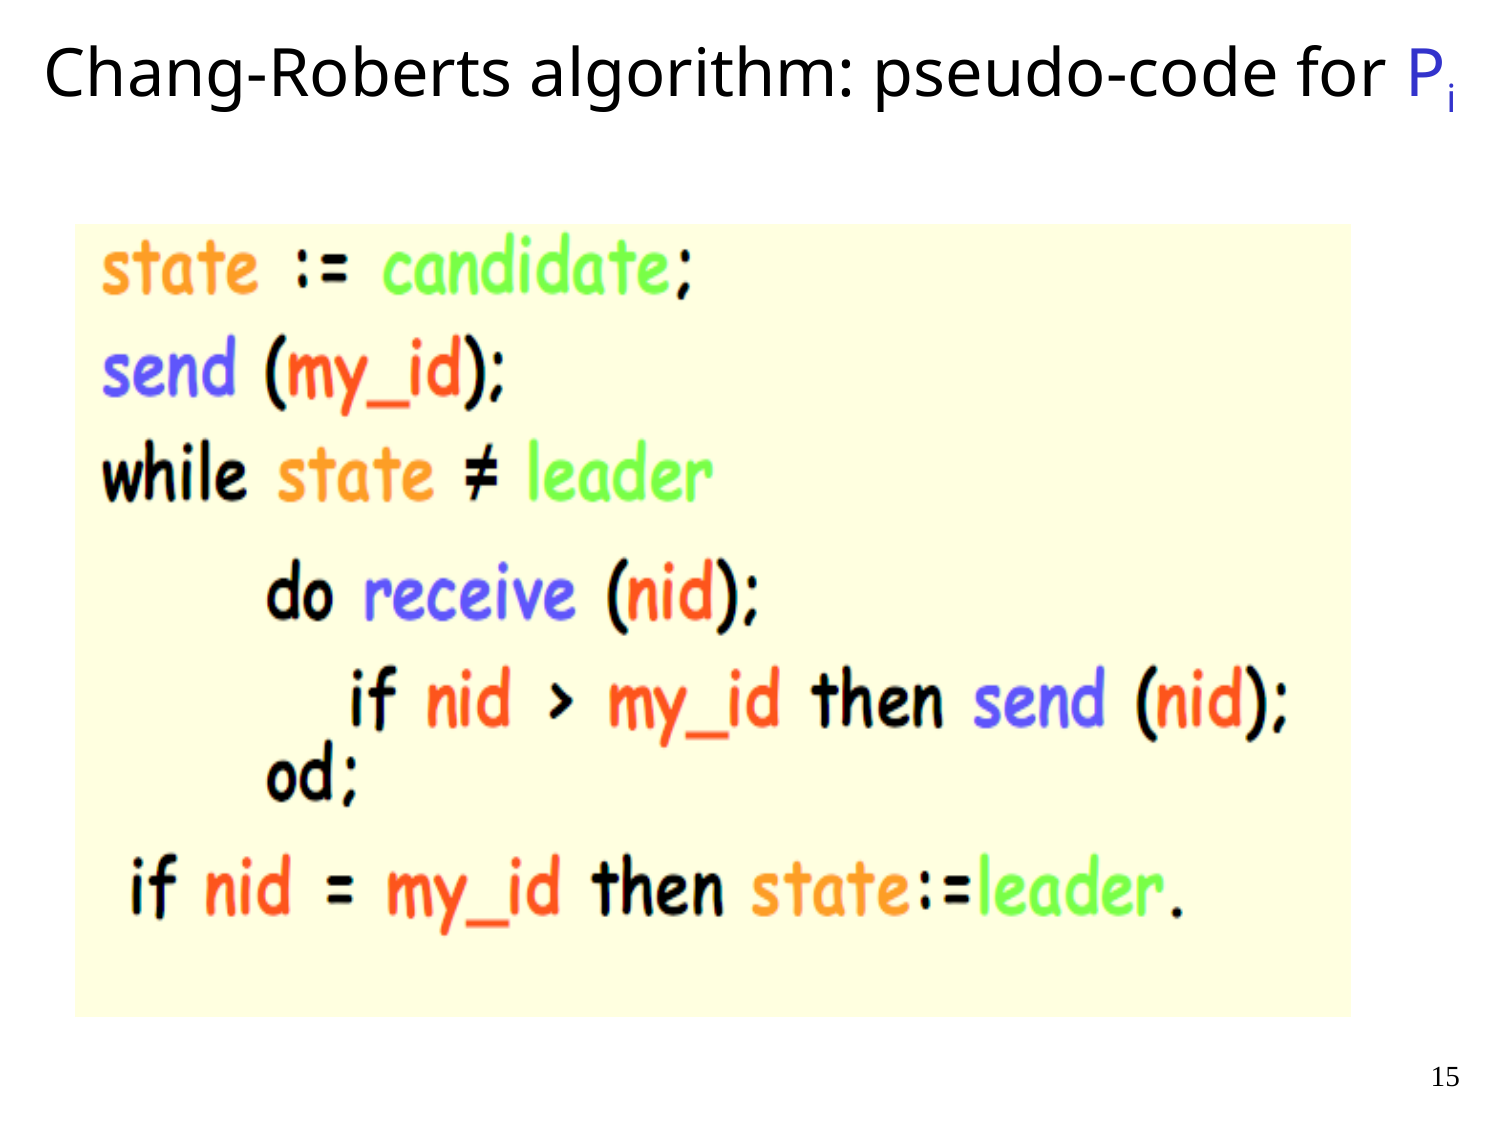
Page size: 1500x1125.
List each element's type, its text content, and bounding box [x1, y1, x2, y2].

text_box <number> [1162, 1049, 1476, 1101]
title Chang-Roberts algorithm: pseudo-code for Pi [24, 24, 1476, 126]
picture [75, 224, 1351, 1017]
